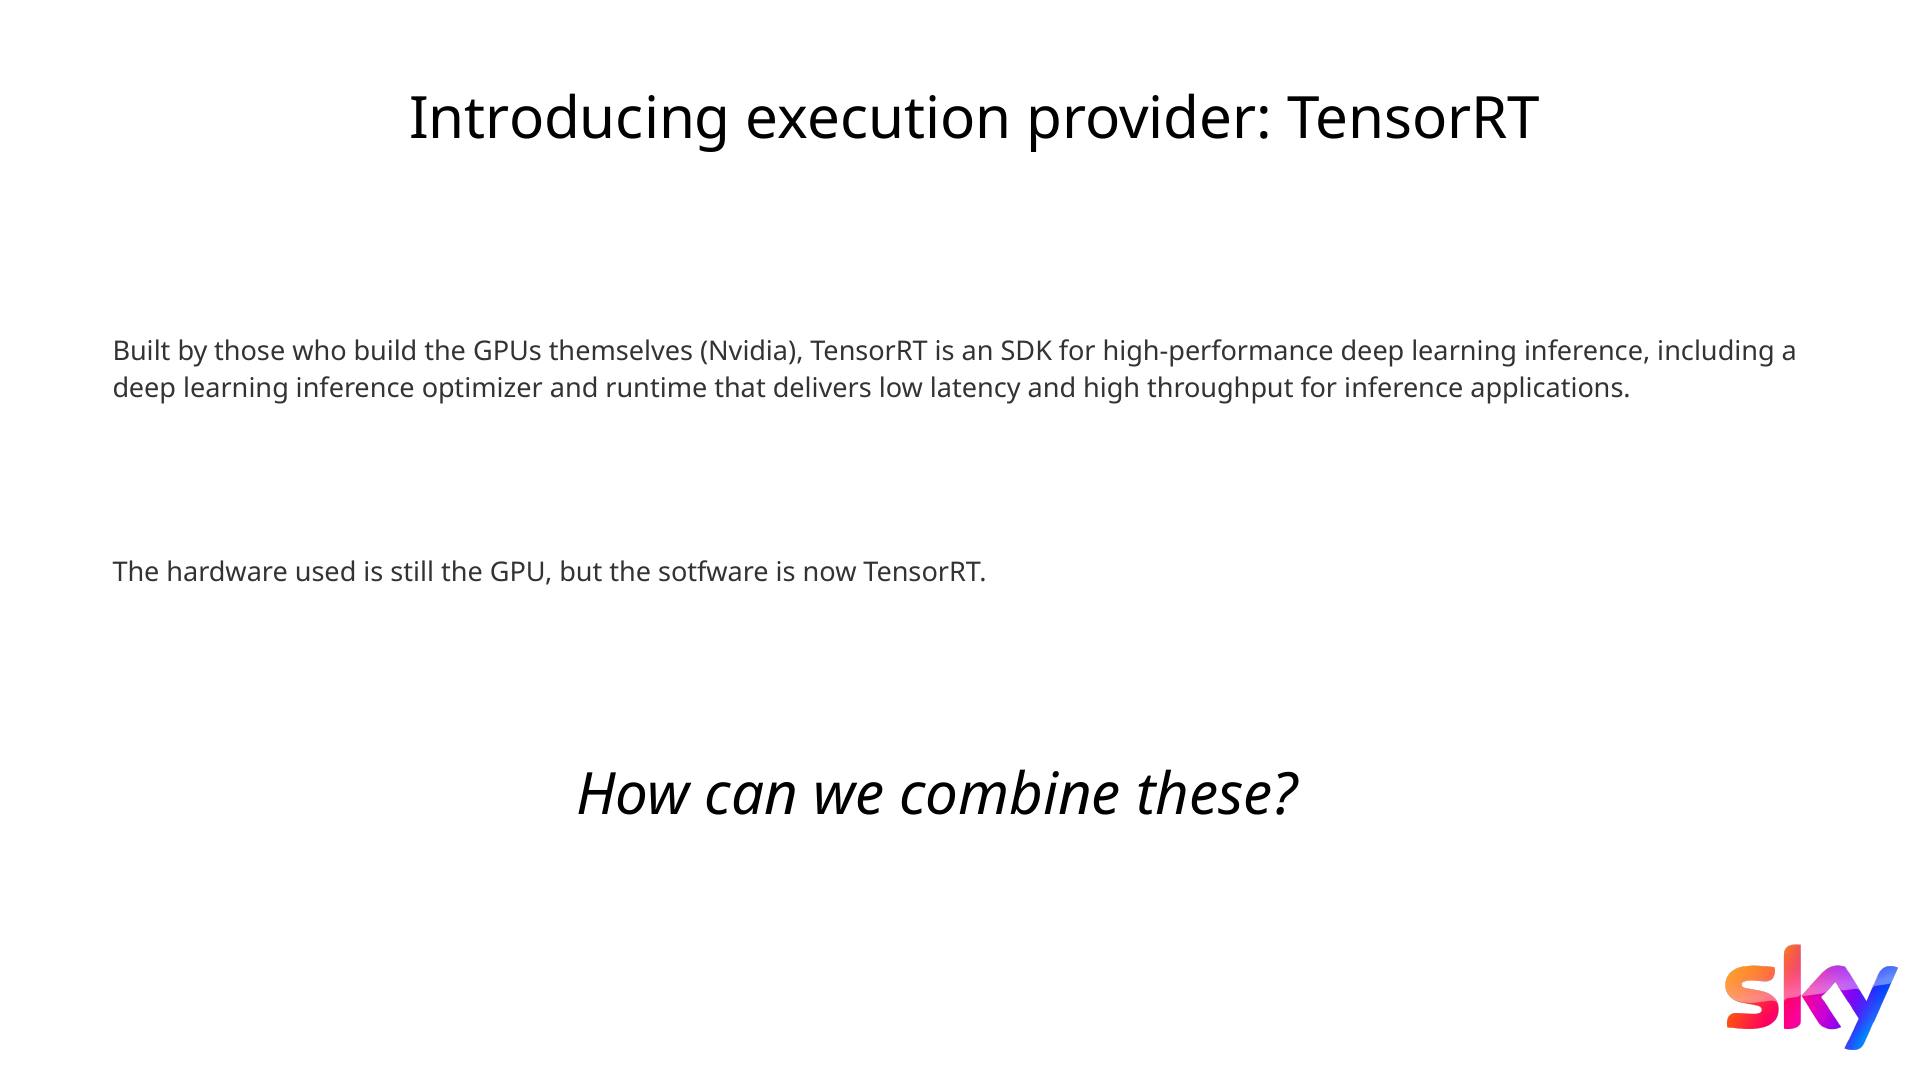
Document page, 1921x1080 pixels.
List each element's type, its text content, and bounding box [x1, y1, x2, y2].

title How can we combine these? [75, 714, 1800, 826]
picture [1725, 944, 1898, 1051]
title Built by those who build the GPUs themselves (Nvidia), TensorRT is an SDK for high-performance deep learning inference, including a deep learning inference optimizer and runtime that delivers low latency and high throughput for inference applications. The hardware used is still the GPU, but the sotfware is now TensorRT. [112, 304, 1838, 617]
title Introducing execution provider: TensorRT [112, 38, 1837, 151]
